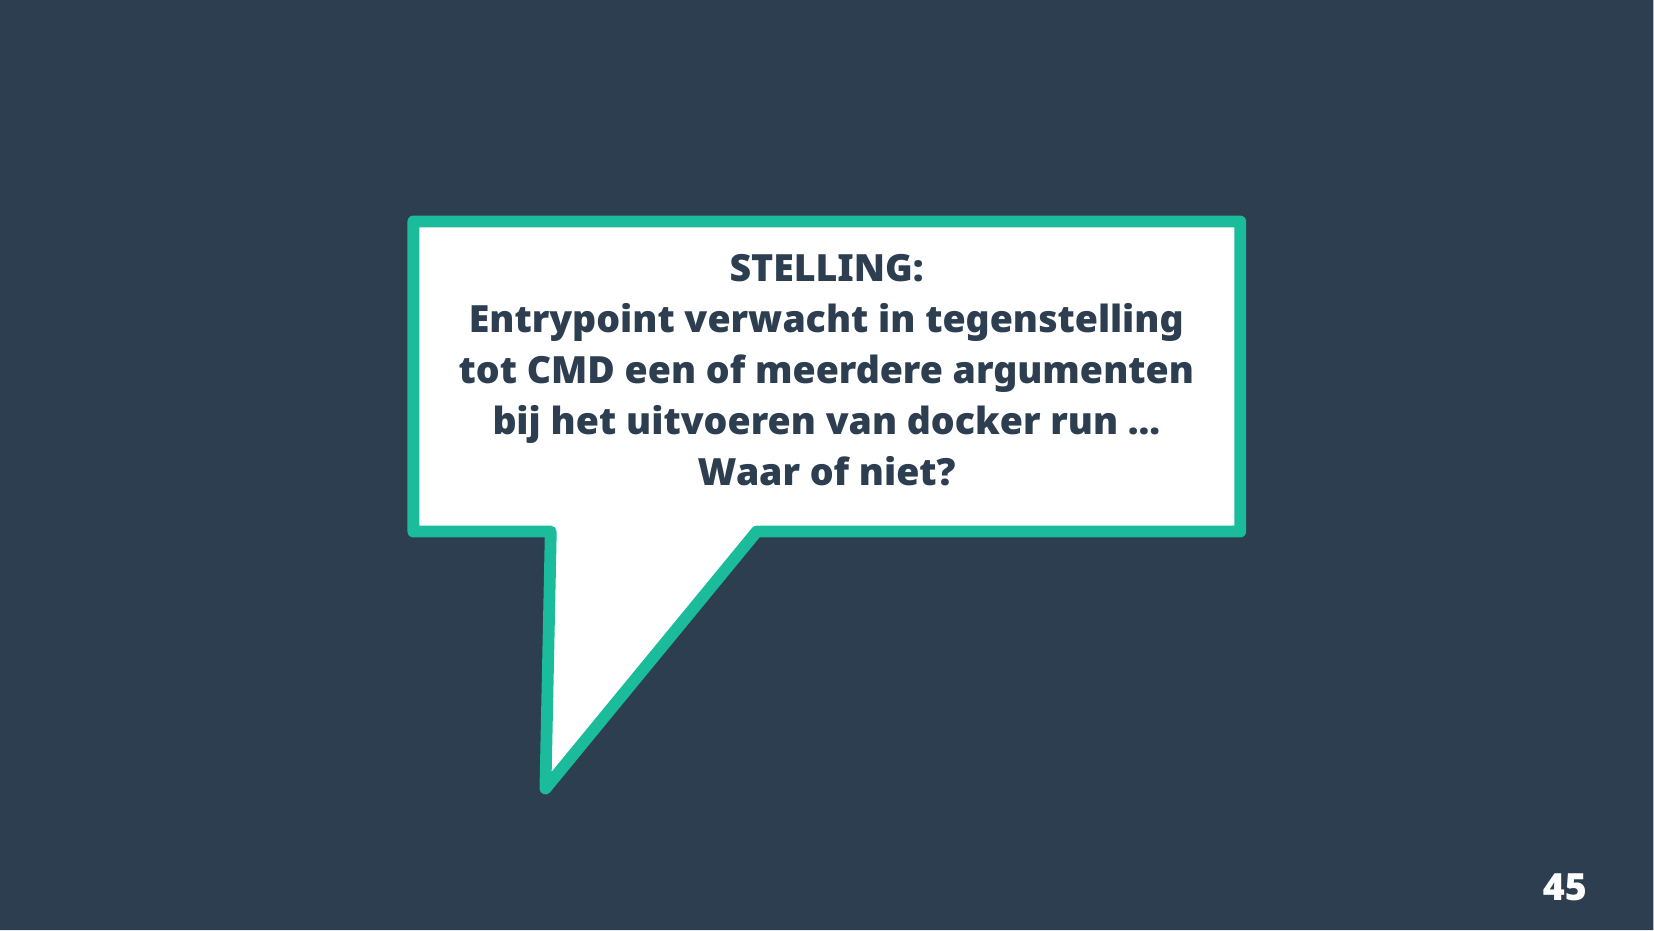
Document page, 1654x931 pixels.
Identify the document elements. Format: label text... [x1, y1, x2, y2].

title STELLING: Entrypoint verwacht in tegenstelling tot CMD een of meerdere argumenten bij het uitvoeren van docker run ... Waar of niet? [442, 236, 1211, 502]
